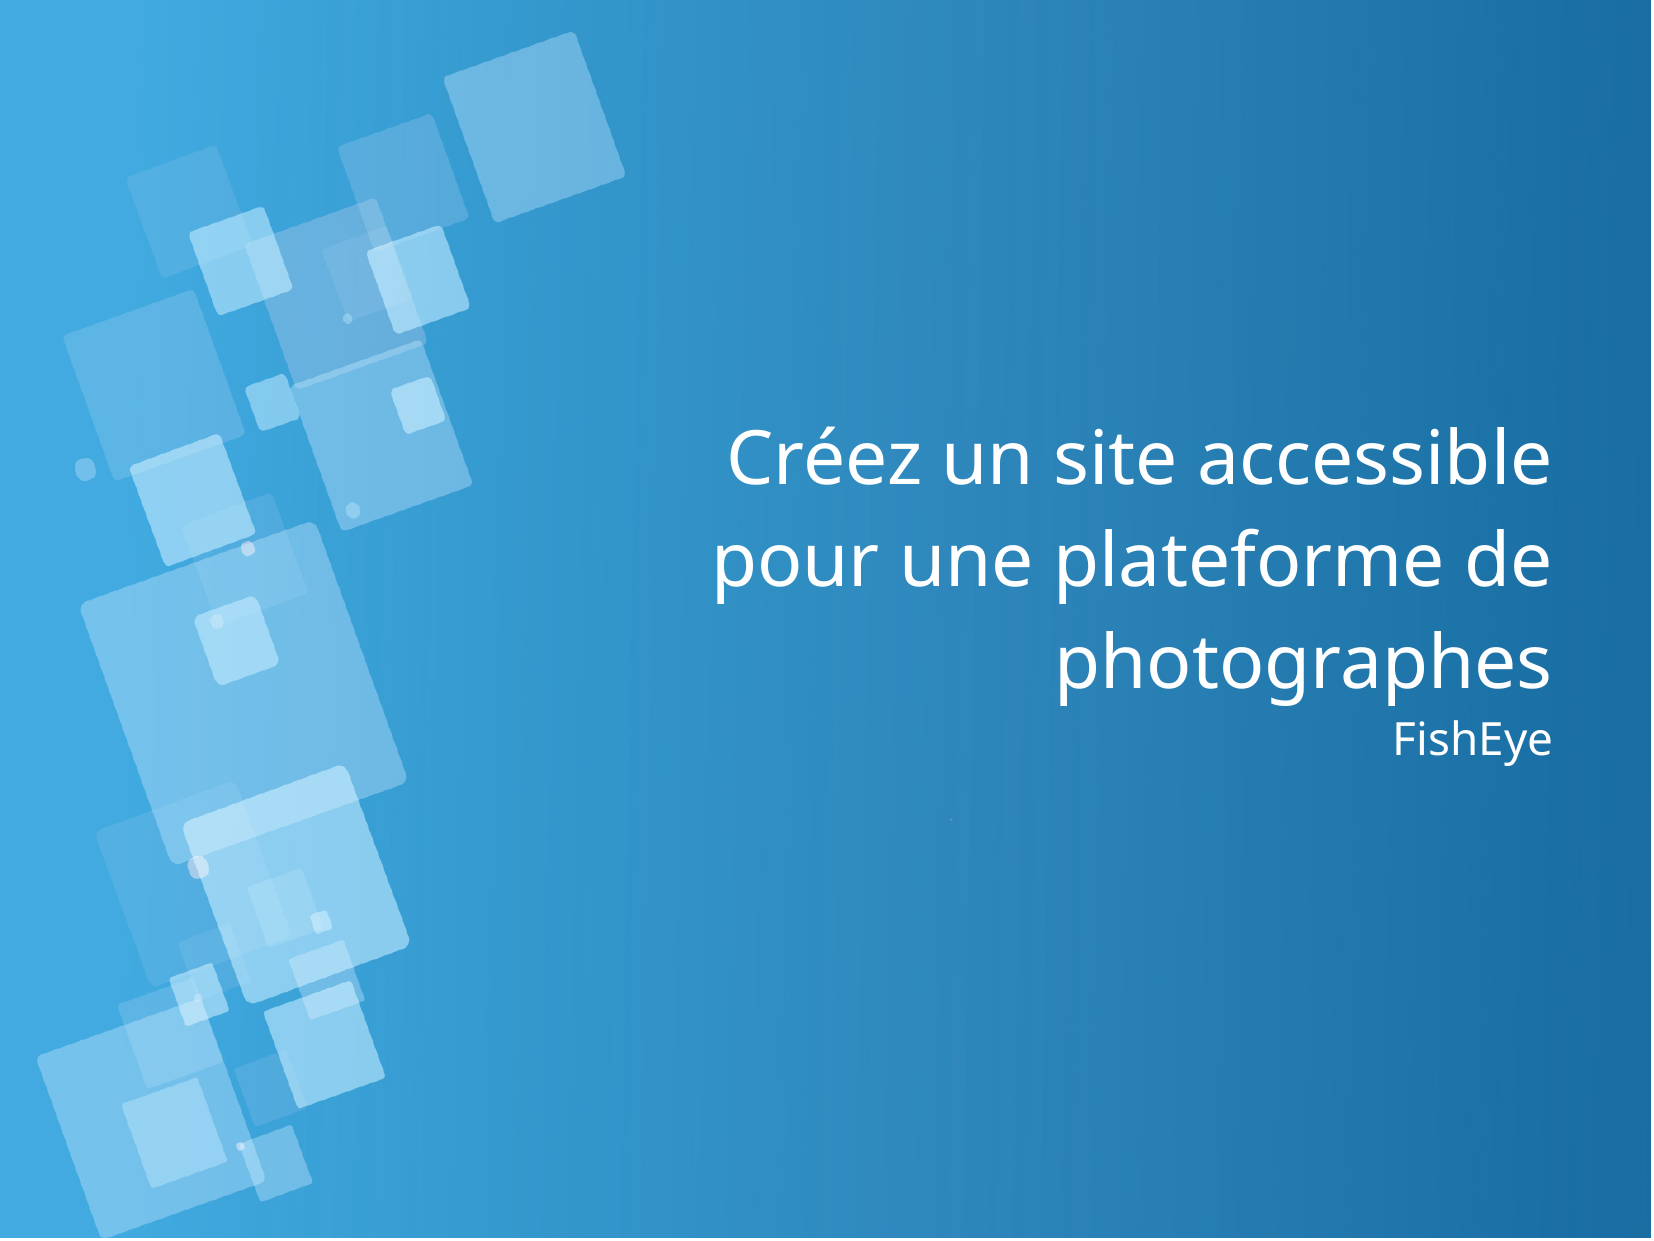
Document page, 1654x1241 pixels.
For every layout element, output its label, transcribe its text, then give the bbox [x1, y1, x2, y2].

title Créez un site accessible pour une plateforme de photographes [627, 415, 1554, 699]
subtitle FishEye [862, 680, 1554, 794]
picture [0, 0, 1651, 1238]
